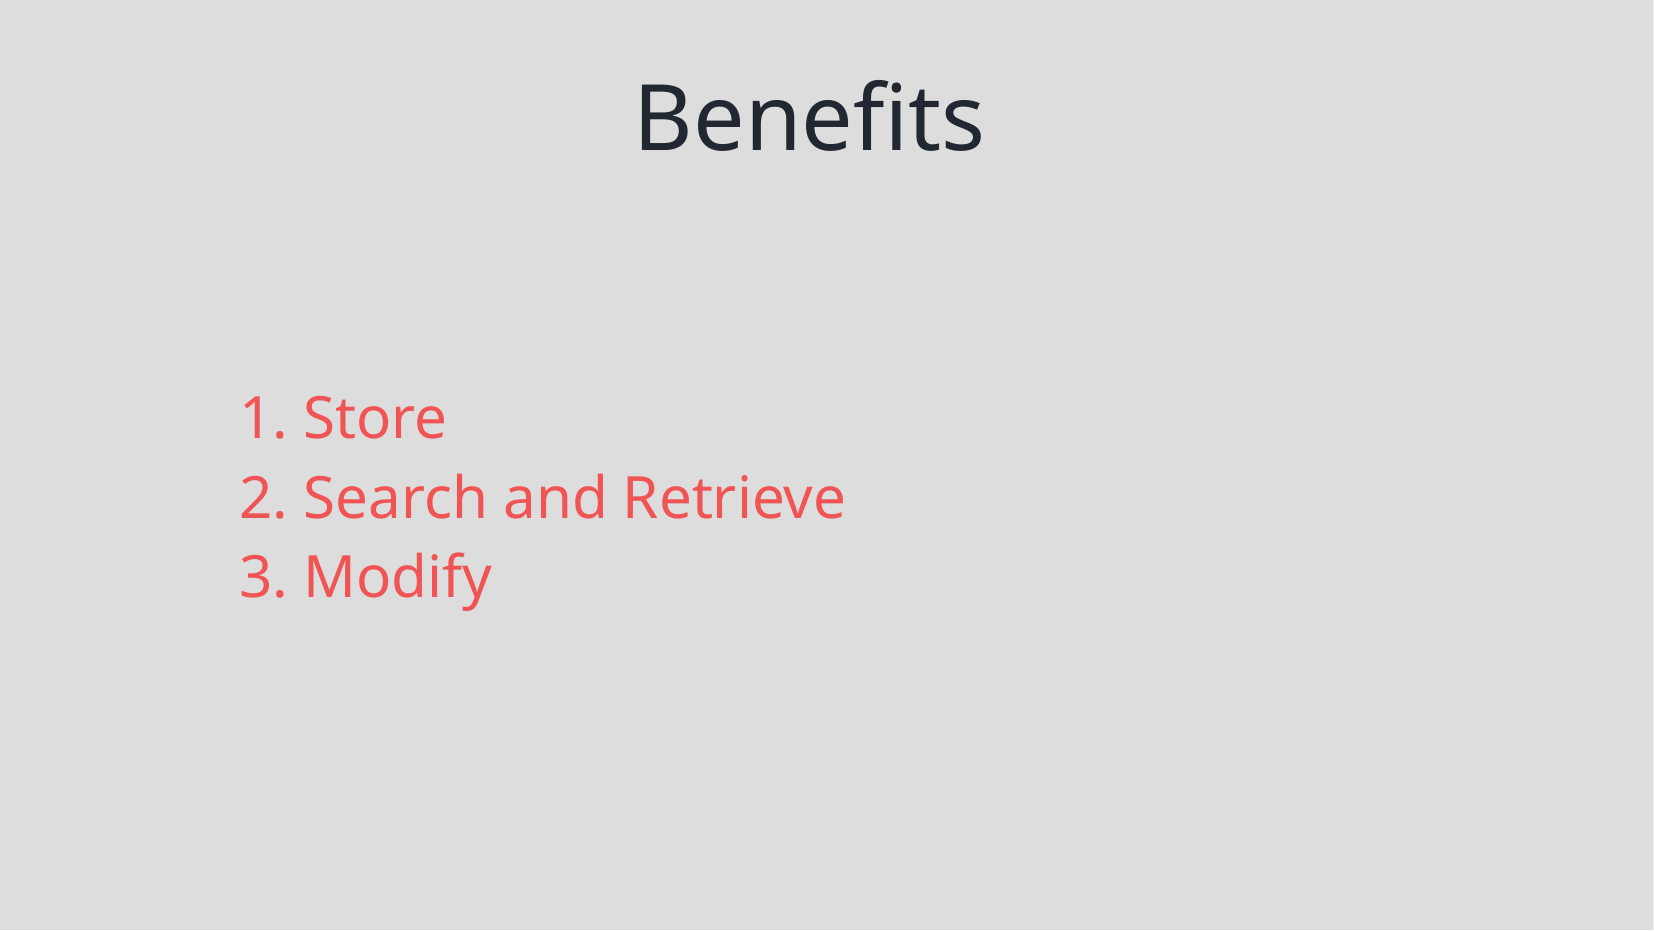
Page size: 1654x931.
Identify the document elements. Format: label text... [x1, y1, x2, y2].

title Benefits [82, 37, 1538, 193]
text_box 1. Store 2. Search and Retrieve 3. Modify [225, 369, 1501, 601]
